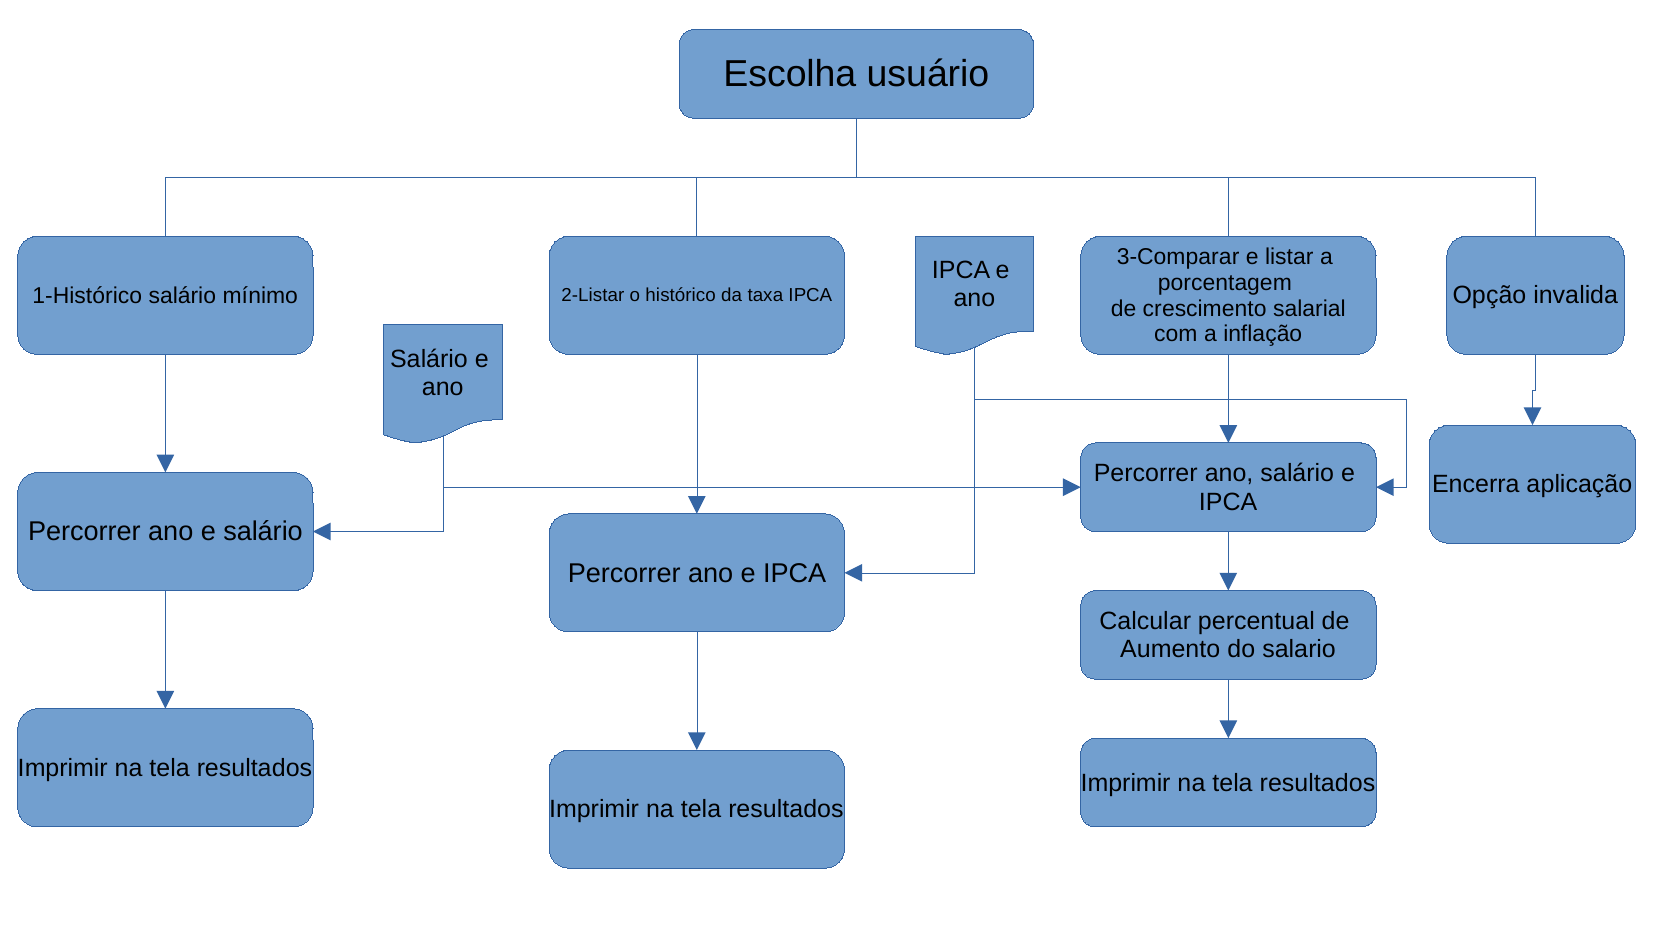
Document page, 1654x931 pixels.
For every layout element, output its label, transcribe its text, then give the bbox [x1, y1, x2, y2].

text_box Imprimir na tela resultados [17, 708, 314, 827]
text_box Opção invalida [1446, 236, 1625, 355]
text_box 3-Comparar e listar a porcentagem de crescimento salarial com a inflação [1080, 236, 1377, 355]
text_box Calcular percentual de Aumento do salario [1080, 590, 1377, 680]
text_box Salário e ano [383, 324, 503, 443]
text_box Percorrer ano e IPCA [549, 513, 845, 632]
text_box Percorrer ano e salário [17, 472, 314, 591]
text_box 1-Histórico salário mínimo [17, 236, 314, 355]
text_box 2-Listar o histórico da taxa IPCA [549, 236, 845, 355]
text_box IPCA e ano [915, 236, 1034, 355]
text_box Encerra aplicação [1429, 425, 1636, 544]
text_box Imprimir na tela resultados [549, 750, 845, 869]
text_box Escolha usuário [679, 29, 1034, 119]
text_box Imprimir na tela resultados [1080, 738, 1377, 827]
text_box Percorrer ano, salário e IPCA [1080, 442, 1377, 532]
